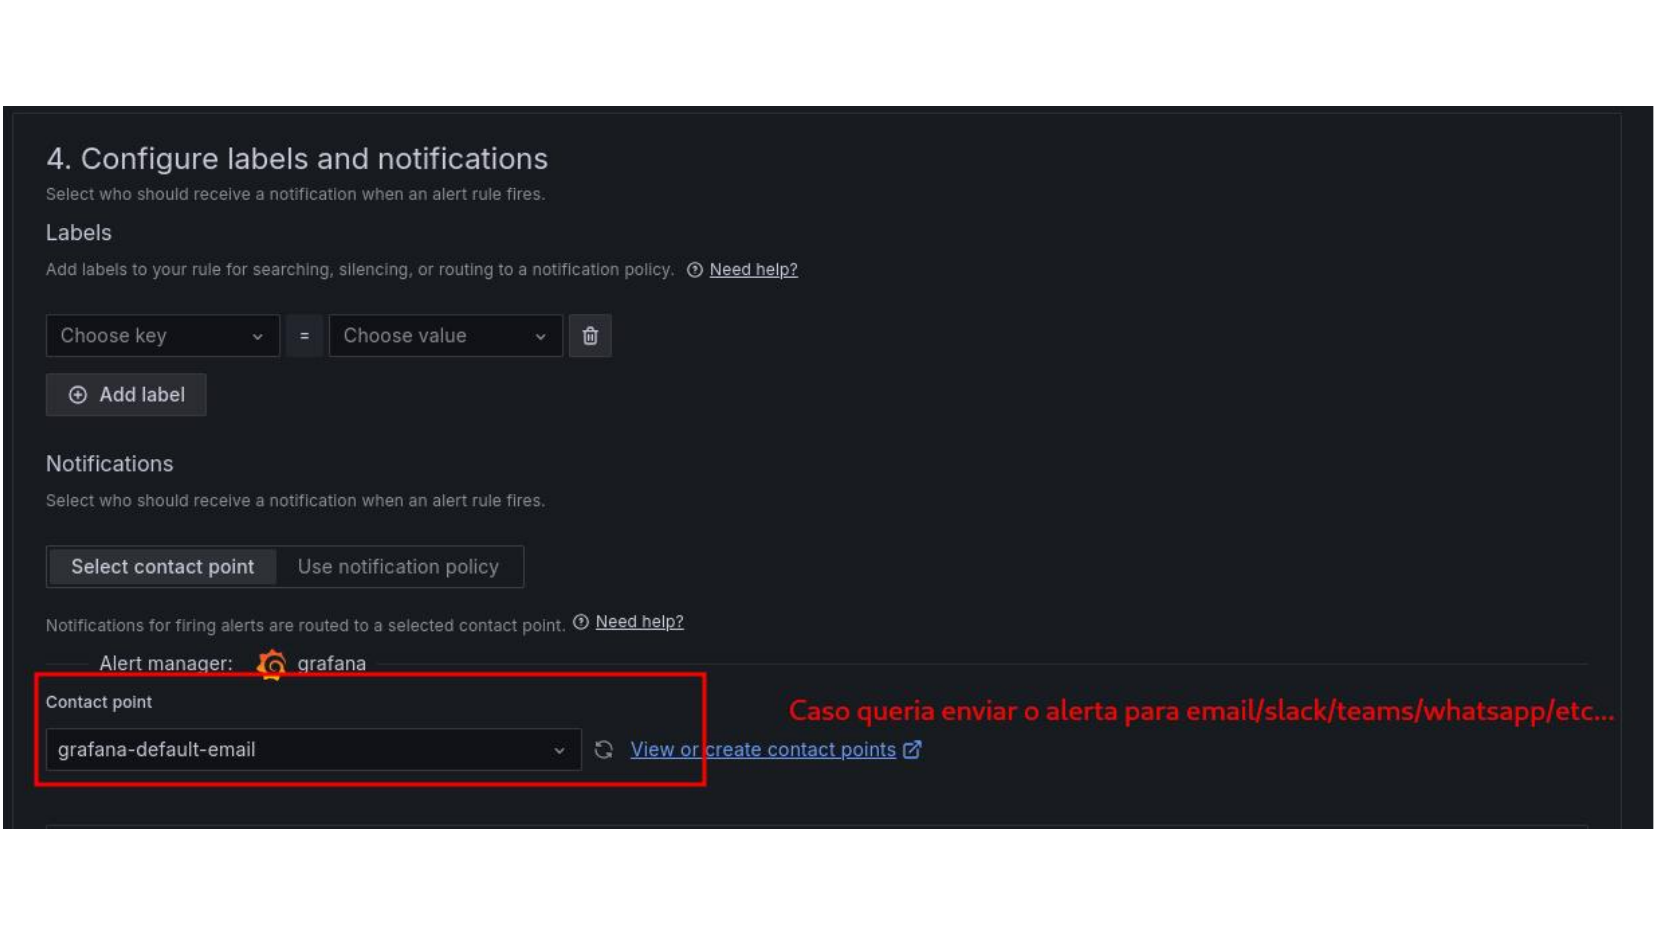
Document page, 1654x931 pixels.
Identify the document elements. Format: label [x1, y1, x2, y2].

picture [3, 106, 1654, 829]
